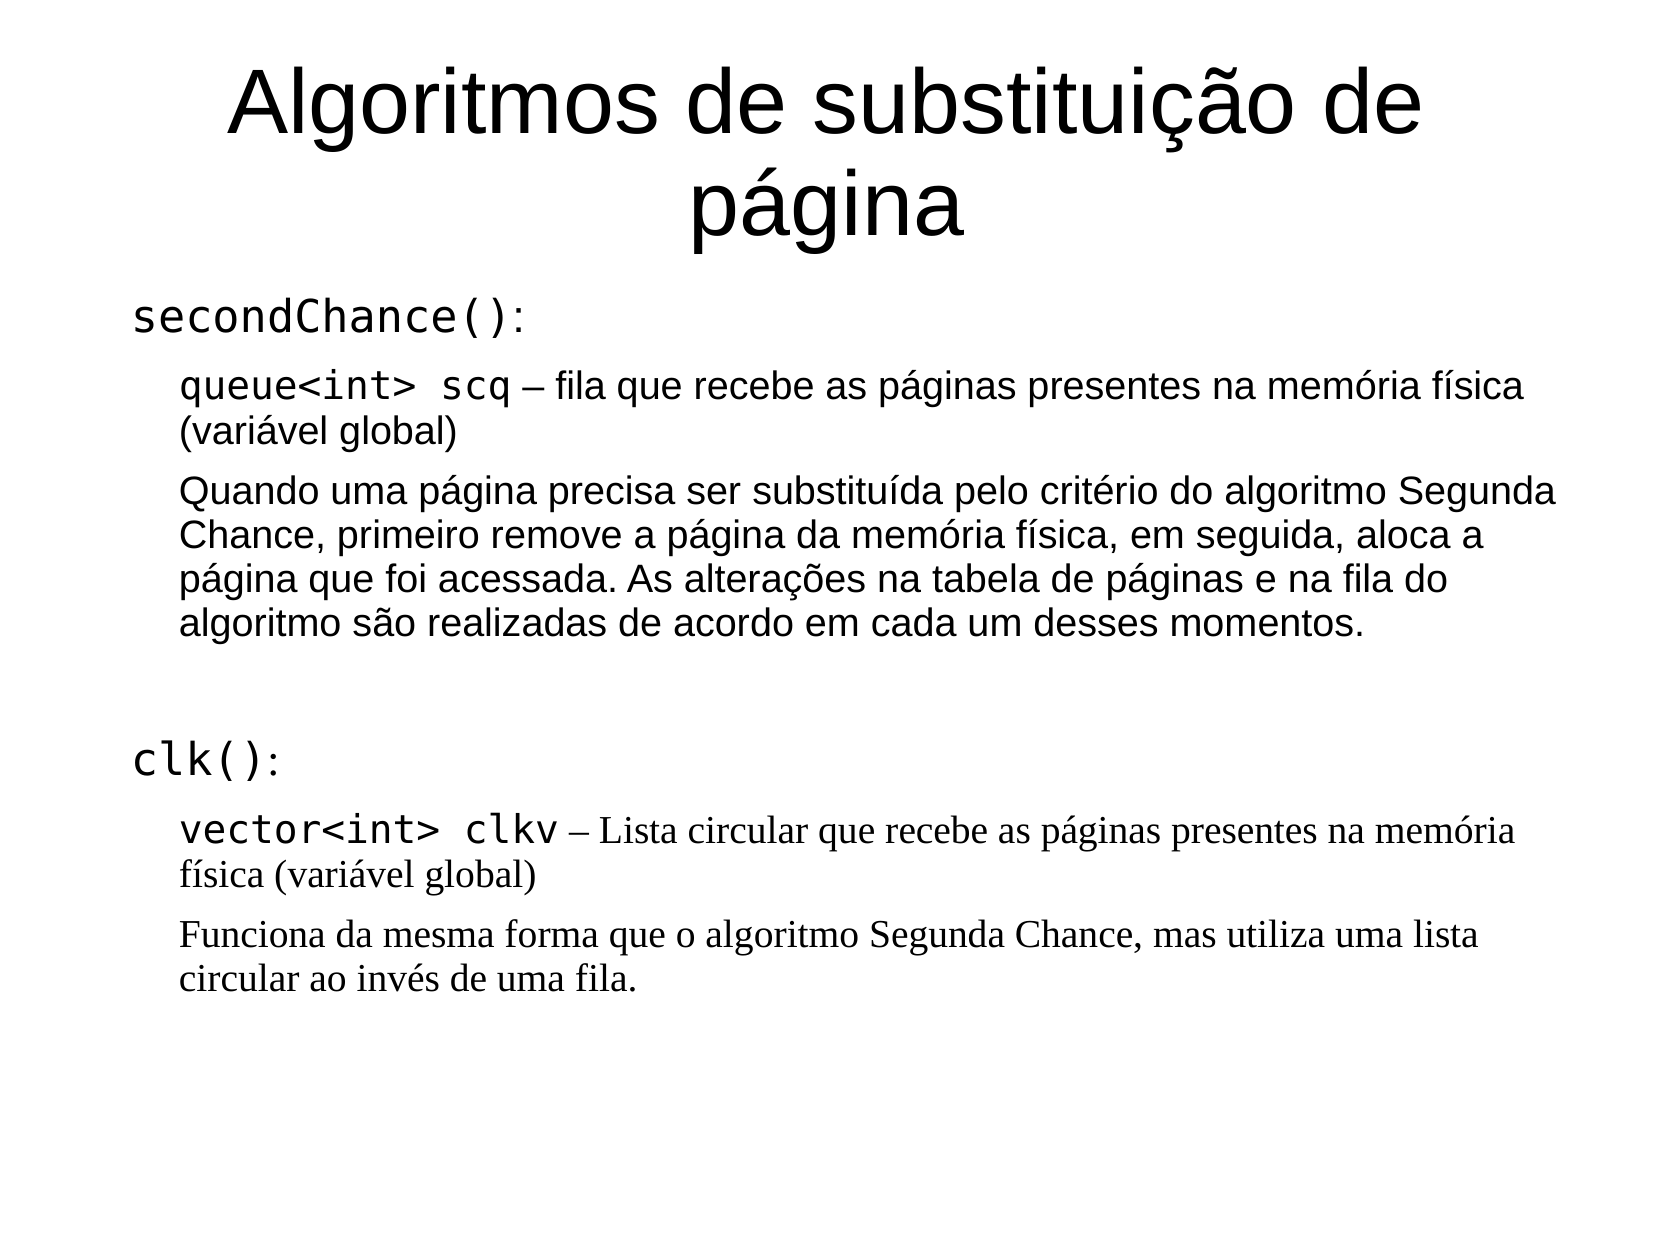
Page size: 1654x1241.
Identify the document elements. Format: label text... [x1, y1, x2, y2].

title Algoritmos de substituição de página [82, 49, 1571, 257]
list secondChance(): queue<int> scq – fila que recebe as páginas presentes na memória física (variável global) Quando uma página precisa ser substituída pelo critério do algoritmo Segunda Chance, primeiro remove a página da memória física, em seguida, aloca a página que foi acessada. As alterações na tabela de páginas e na fila do algoritmo são realizadas de acordo em cada um desses momentos. clk(): vector<int> clkv – Lista circular que recebe as páginas presentes na memória física (variável global) Funciona da mesma forma que o algoritmo Segunda Chance, mas utiliza uma lista circular ao invés de uma fila. [82, 290, 1571, 1010]
